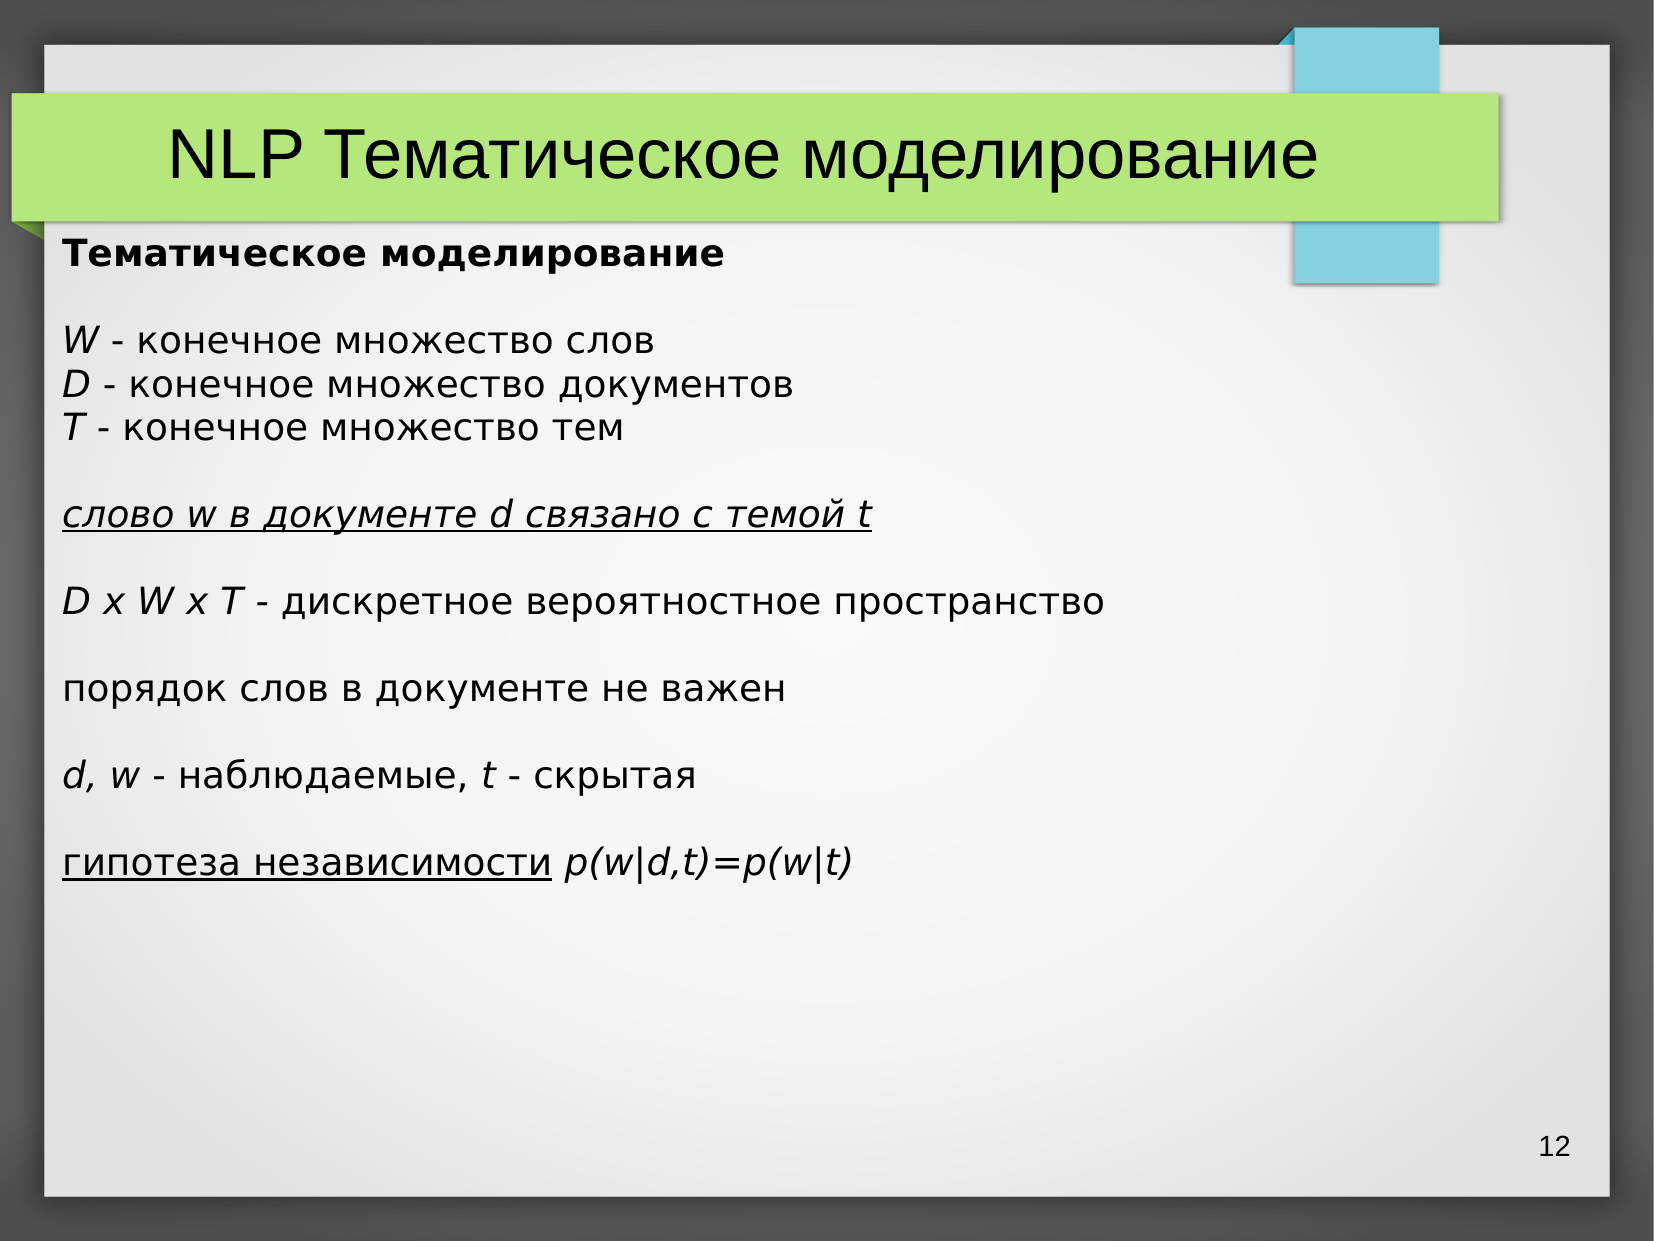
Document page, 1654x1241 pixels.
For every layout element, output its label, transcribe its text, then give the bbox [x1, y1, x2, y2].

text_box Тематическое моделирование W - конечное множество слов D - конечное множество документов T - конечное множество тем слово w в документе d связано с темой t D x W x T - дискретное вероятностное пространство порядок слов в документе не важен d, w - наблюдаемые, t - скрытая гипотеза независимости p(w|d,t)=p(w|t) [47, 224, 1595, 1154]
picture [0, 0, 1654, 1241]
title NLP Тематическое моделирование [82, 114, 1406, 194]
